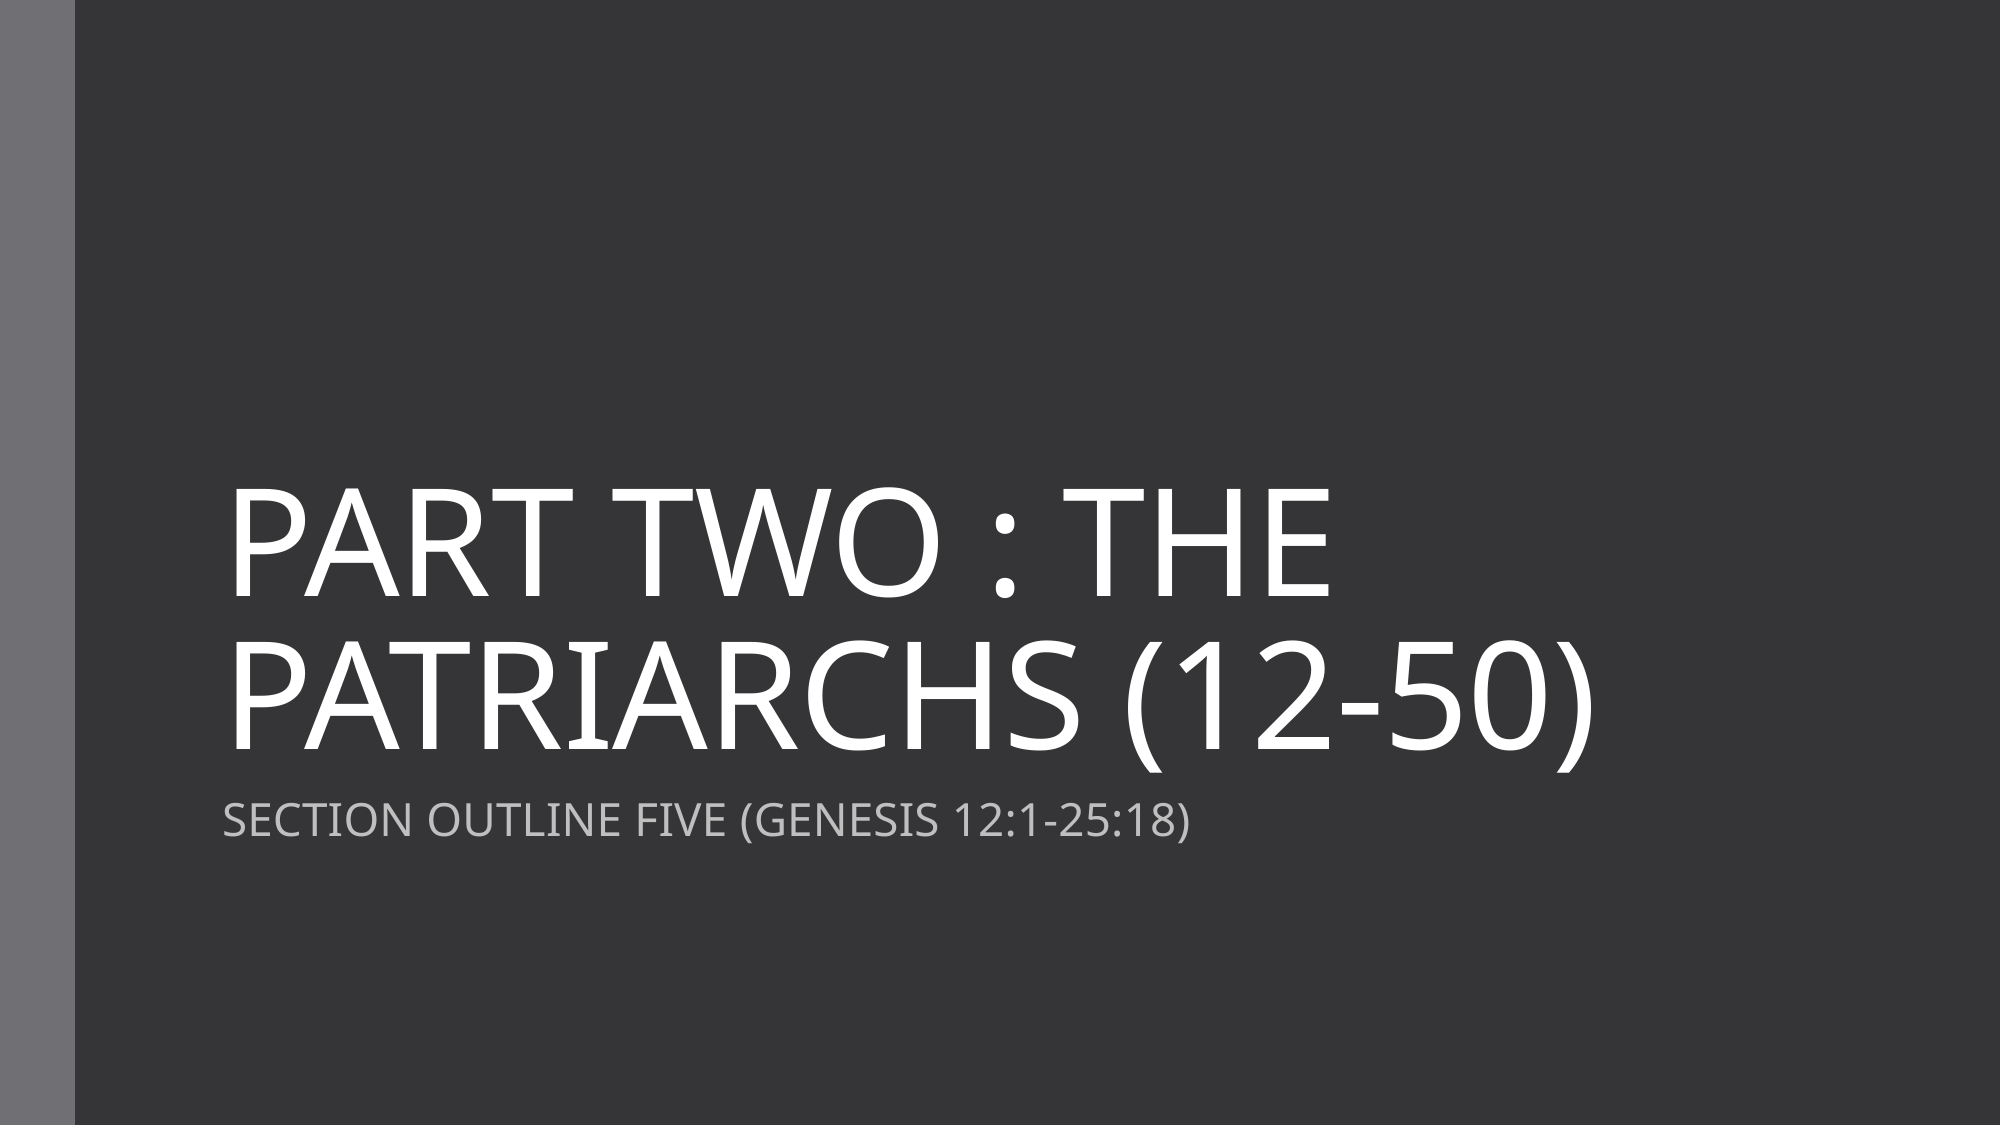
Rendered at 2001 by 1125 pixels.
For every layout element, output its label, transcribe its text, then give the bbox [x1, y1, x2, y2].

subtitle SECTION OUTLINE FIVE (GENESIS 12:1-25:18) [206, 787, 1752, 1066]
title PART TWO : THE PATRIARCHS (12-50) [206, 124, 1752, 787]
